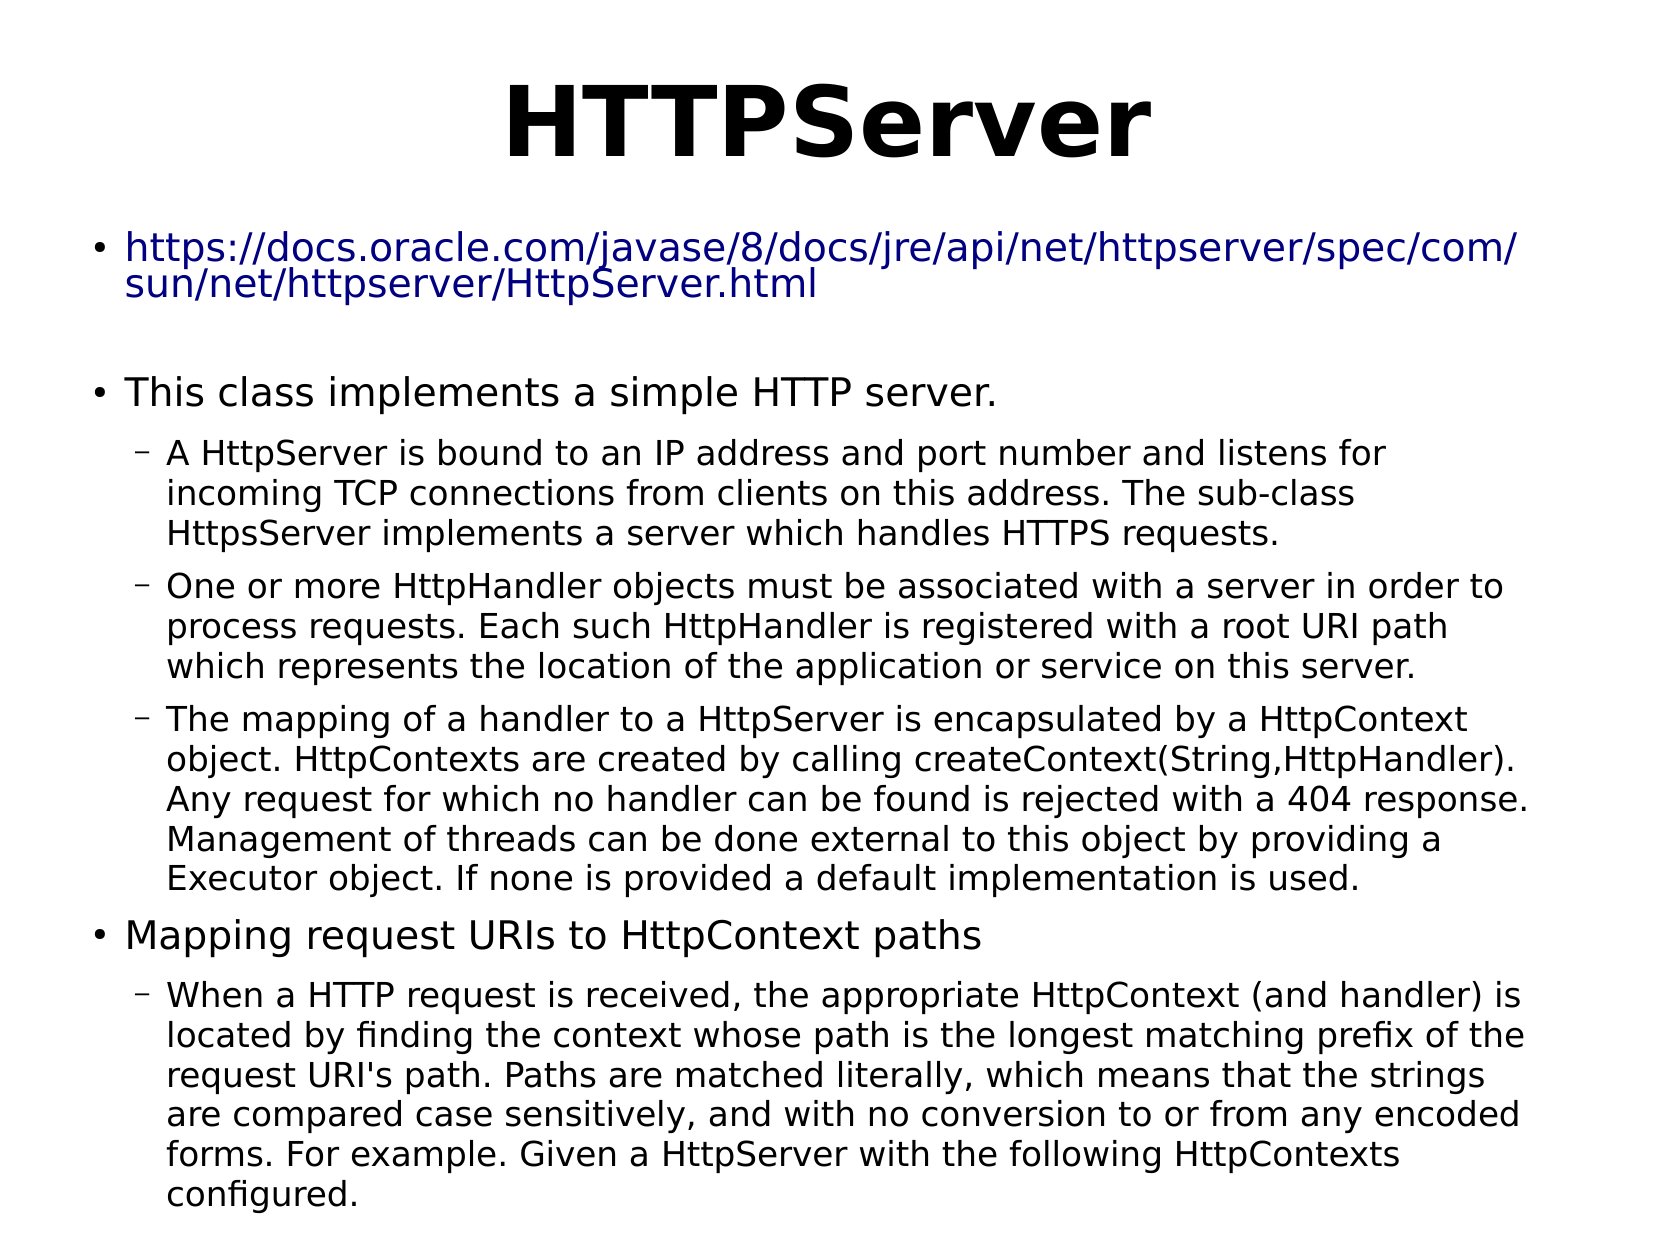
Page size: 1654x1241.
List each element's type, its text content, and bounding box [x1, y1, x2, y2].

title HTTPServer [82, 49, 1571, 196]
list https://docs.oracle.com/javase/8/docs/jre/api/net/httpserver/spec/com/sun/net/httpserver/HttpServer.html This class implements a simple HTTP server. A HttpServer is bound to an IP address and port number and listens for incoming TCP connections from clients on this address. The sub-class HttpsServer implements a server which handles HTTPS requests. One or more HttpHandler objects must be associated with a server in order to process requests. Each such HttpHandler is registered with a root URI path which represents the location of the application or service on this server. The mapping of a handler to a HttpServer is encapsulated by a HttpContext object. HttpContexts are created by calling createContext(String,HttpHandler). Any request for which no handler can be found is rejected with a 404 response. Management of threads can be done external to this object by providing a Executor object. If none is provided a default implementation is used. Mapping request URIs to HttpContext paths When a HTTP request is received, the appropriate HttpContext (and handler) is located by finding the context whose path is the longest matching prefix of the request URI's path. Paths are matched literally, which means that the strings are compared case sensitively, and with no conversion to or from any encoded forms. For example. Given a HttpServer with the following HttpContexts configured. [82, 225, 1538, 1186]
